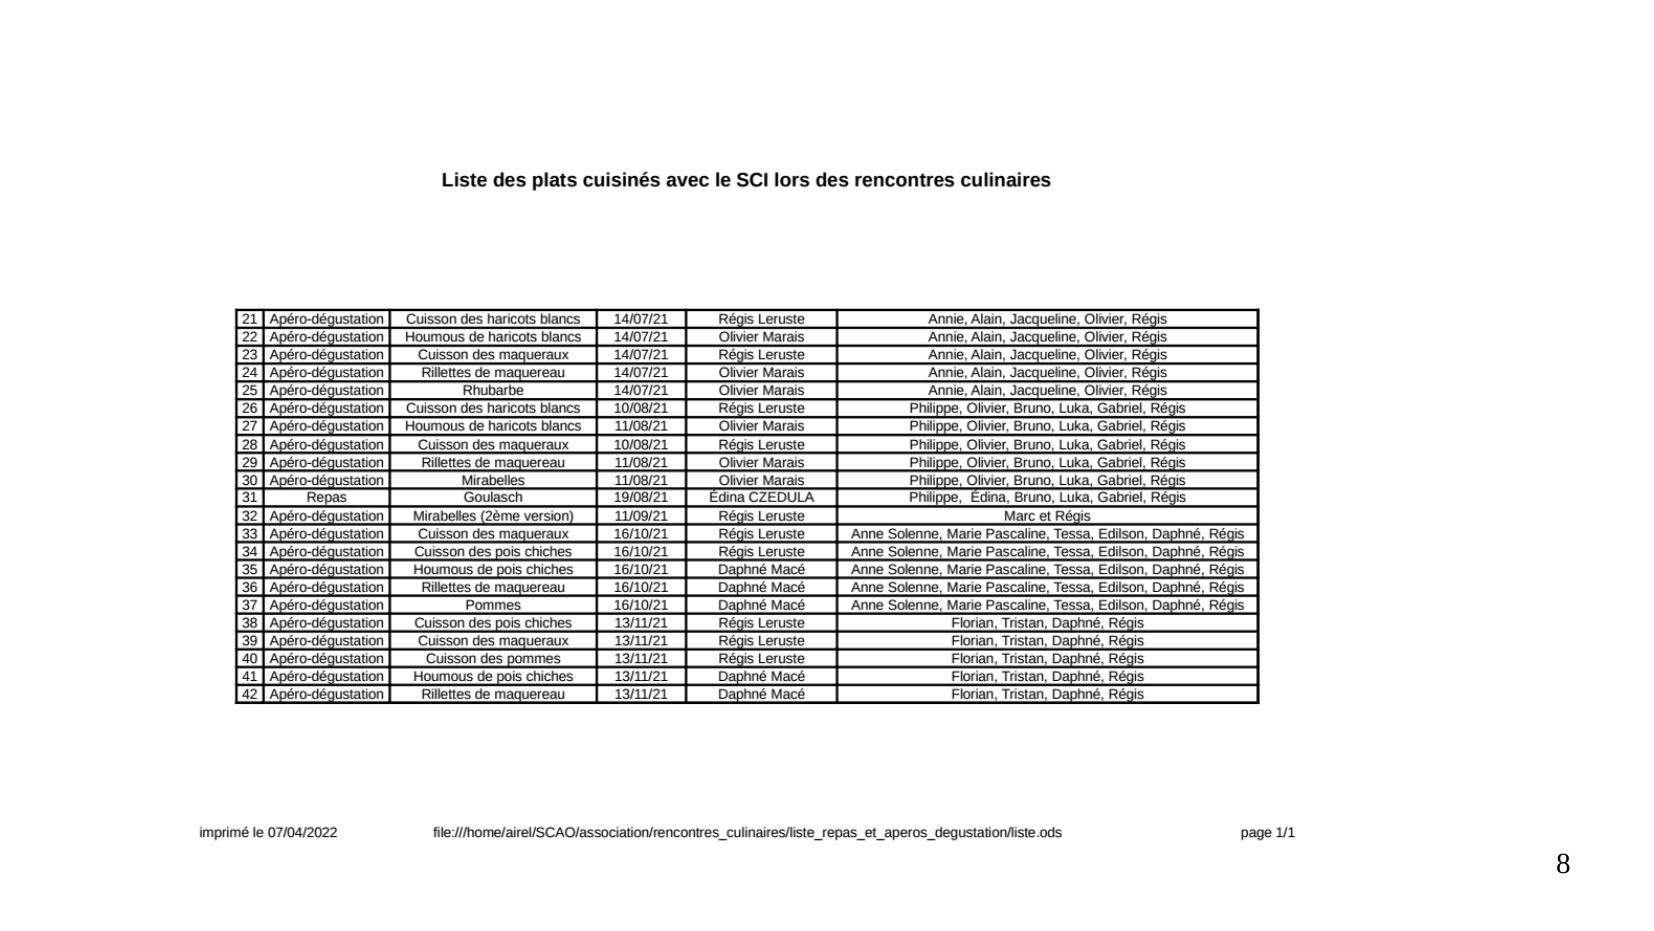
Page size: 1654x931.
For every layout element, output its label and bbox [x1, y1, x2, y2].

picture [160, 90, 1335, 921]
